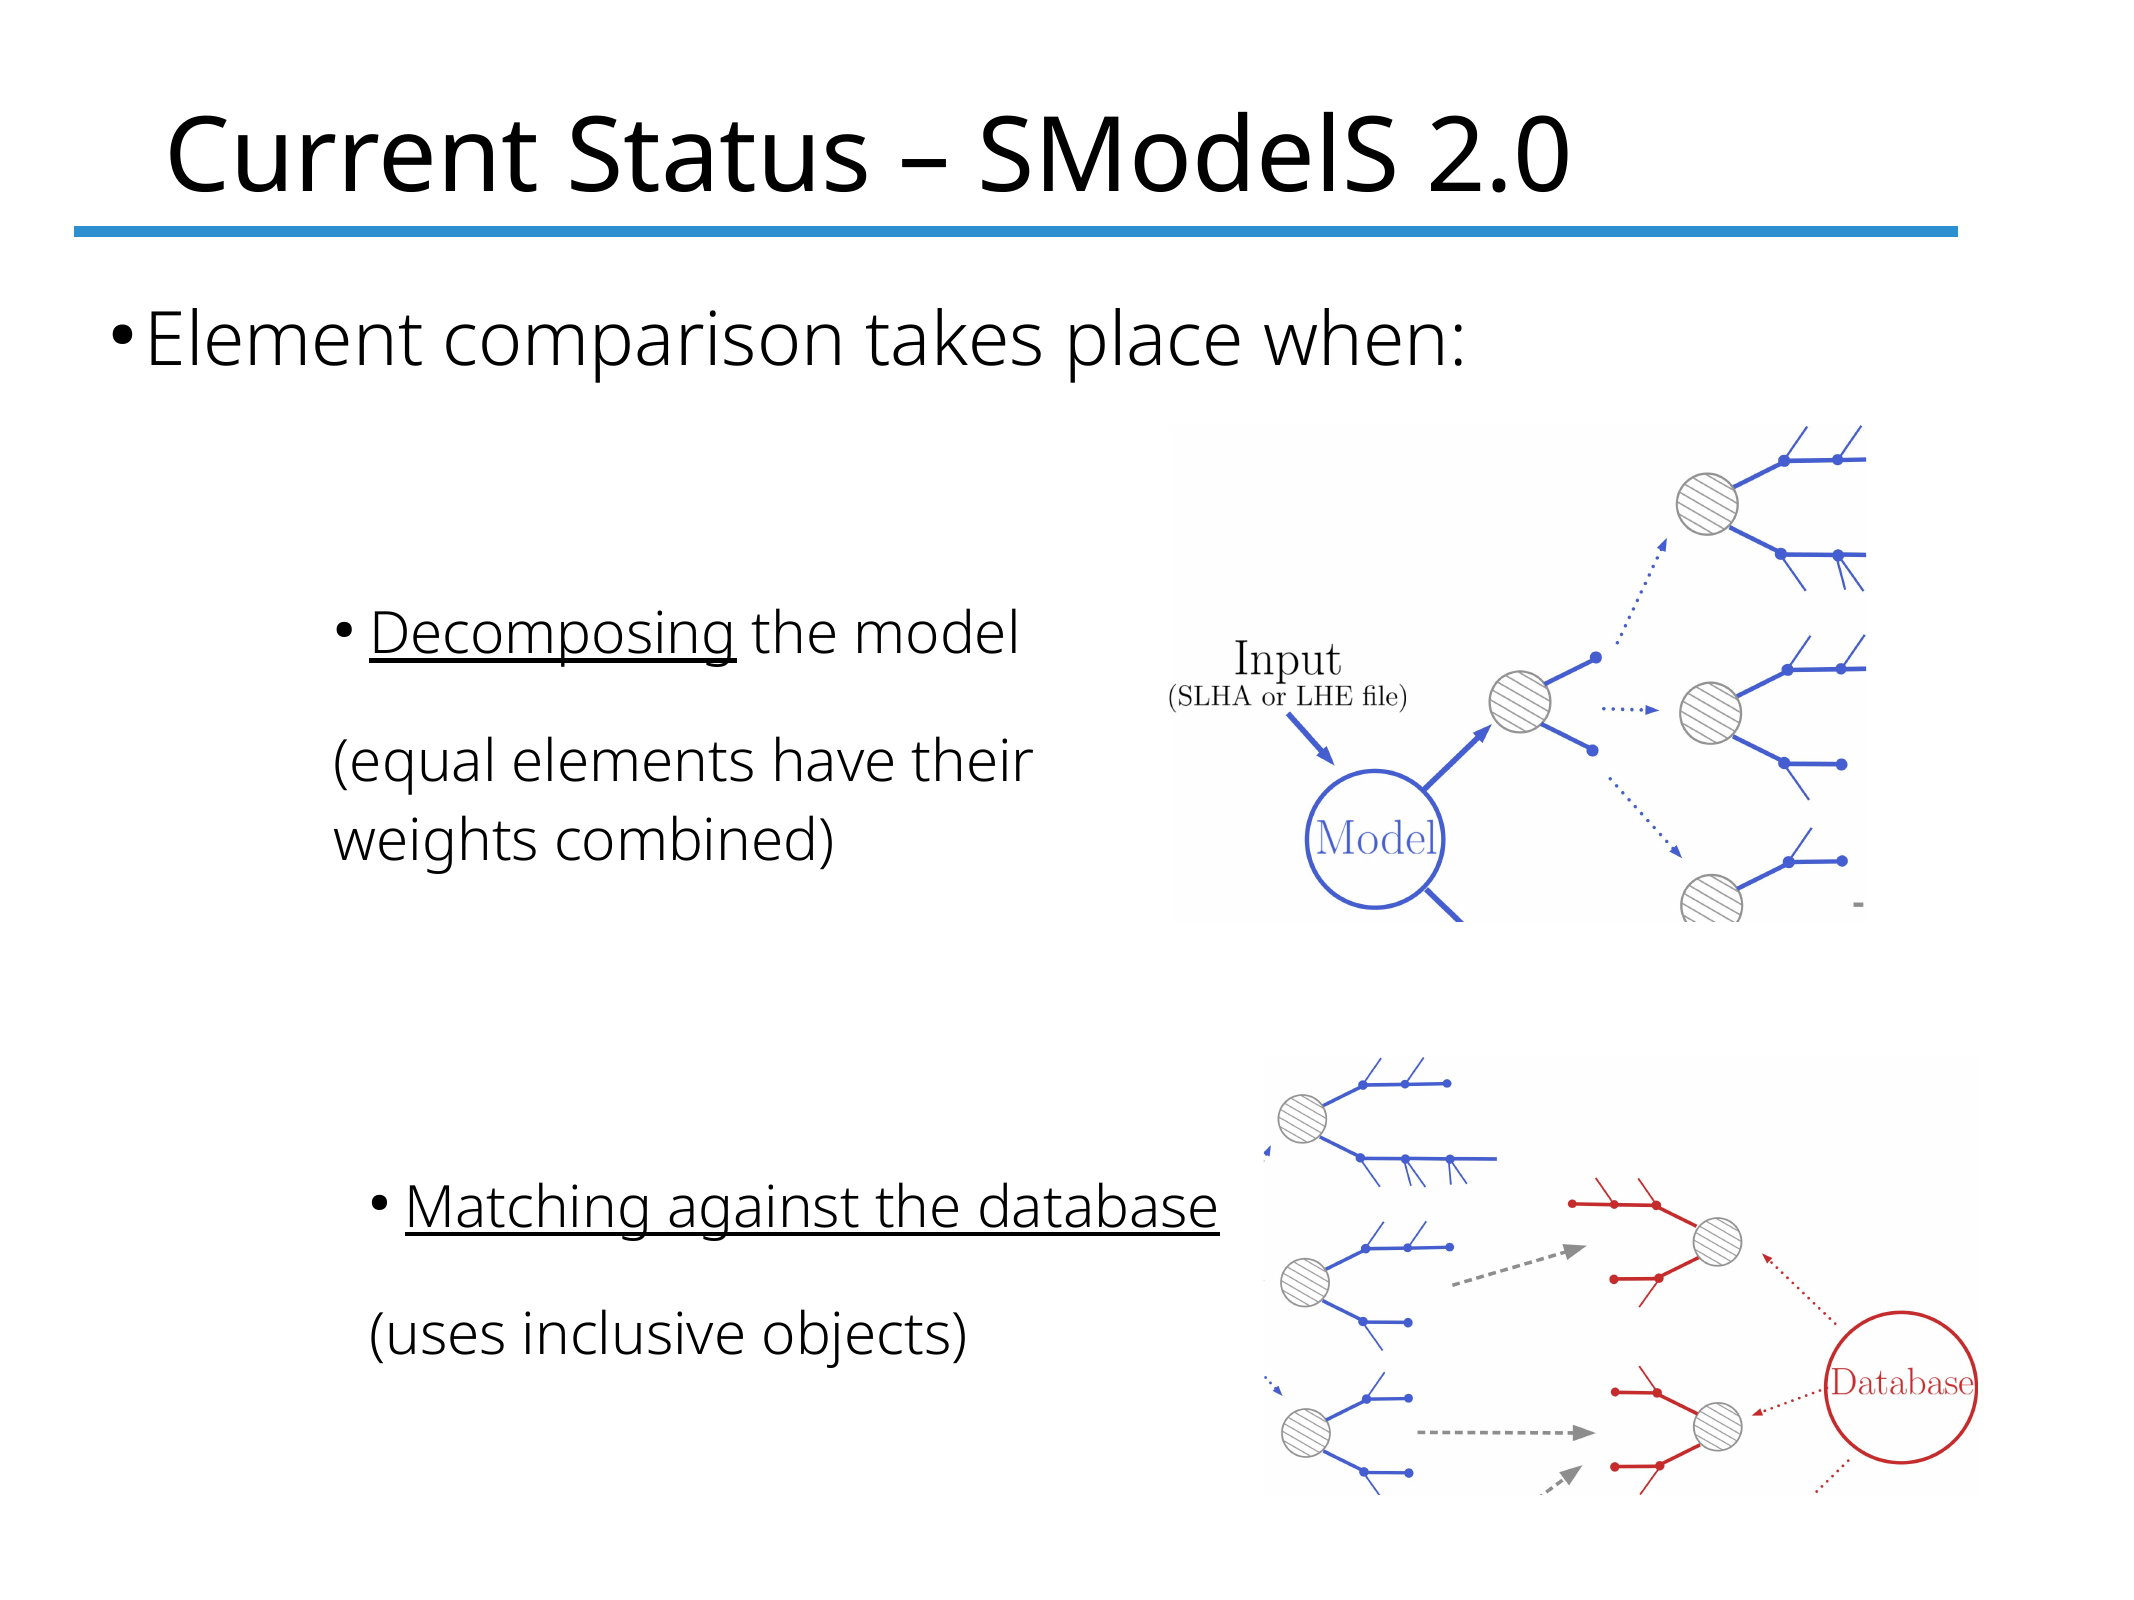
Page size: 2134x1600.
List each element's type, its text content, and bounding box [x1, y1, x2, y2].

text_box Decomposing the model (equal elements have their weights combined) [318, 584, 1193, 969]
text_box Element comparison takes place when: [94, 277, 1902, 453]
text_box Matching against the database (uses inclusive objects) [354, 1157, 1252, 1542]
picture [1263, 1057, 2032, 1495]
picture [1169, 425, 1867, 922]
text_box Current Status – SModelS 2.0 [140, 64, 1599, 237]
